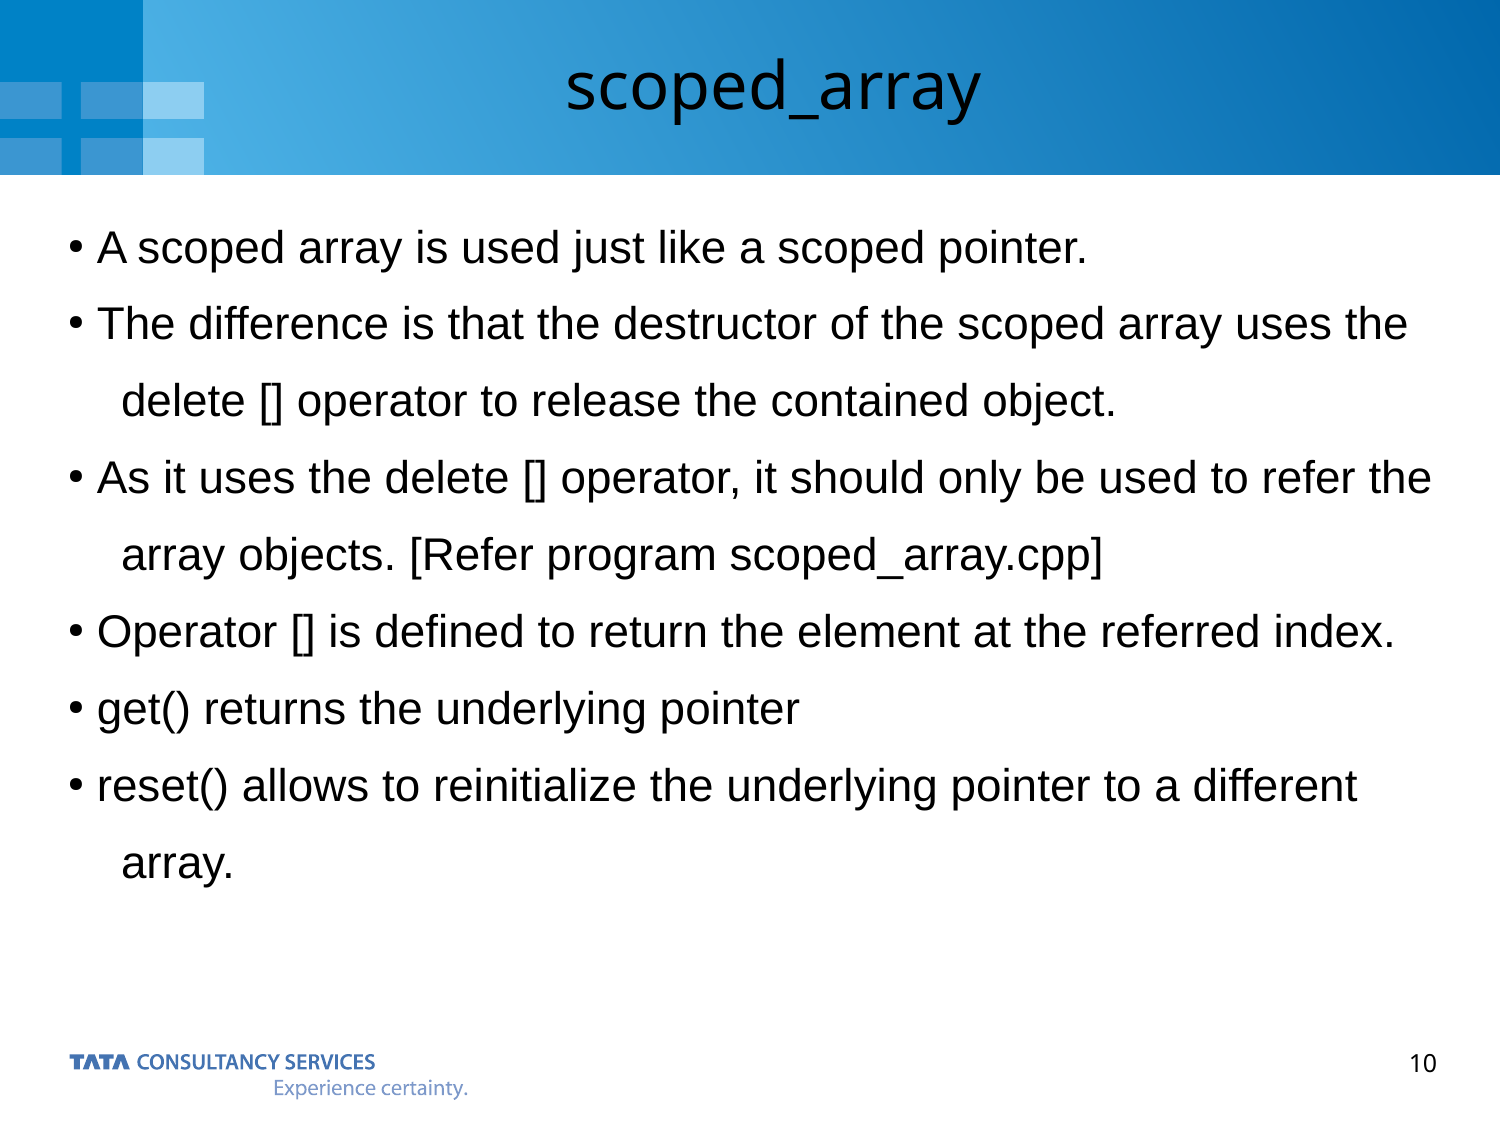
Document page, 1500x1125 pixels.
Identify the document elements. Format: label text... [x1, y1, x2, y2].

text_box A scoped array is used just like a scoped pointer. The difference is that the destructor of the scoped array uses the delete [] operator to release the contained object. As it uses the delete [] operator, it should only be used to refer the array objects. [Refer program scoped_array.cpp] Operator [] is defined to return the element at the referred index. get() returns the underlying pointer reset() allows to reinitialize the underlying pointer to a different array. [35, 188, 1465, 1040]
text_box scoped_array [200, 11, 1347, 154]
